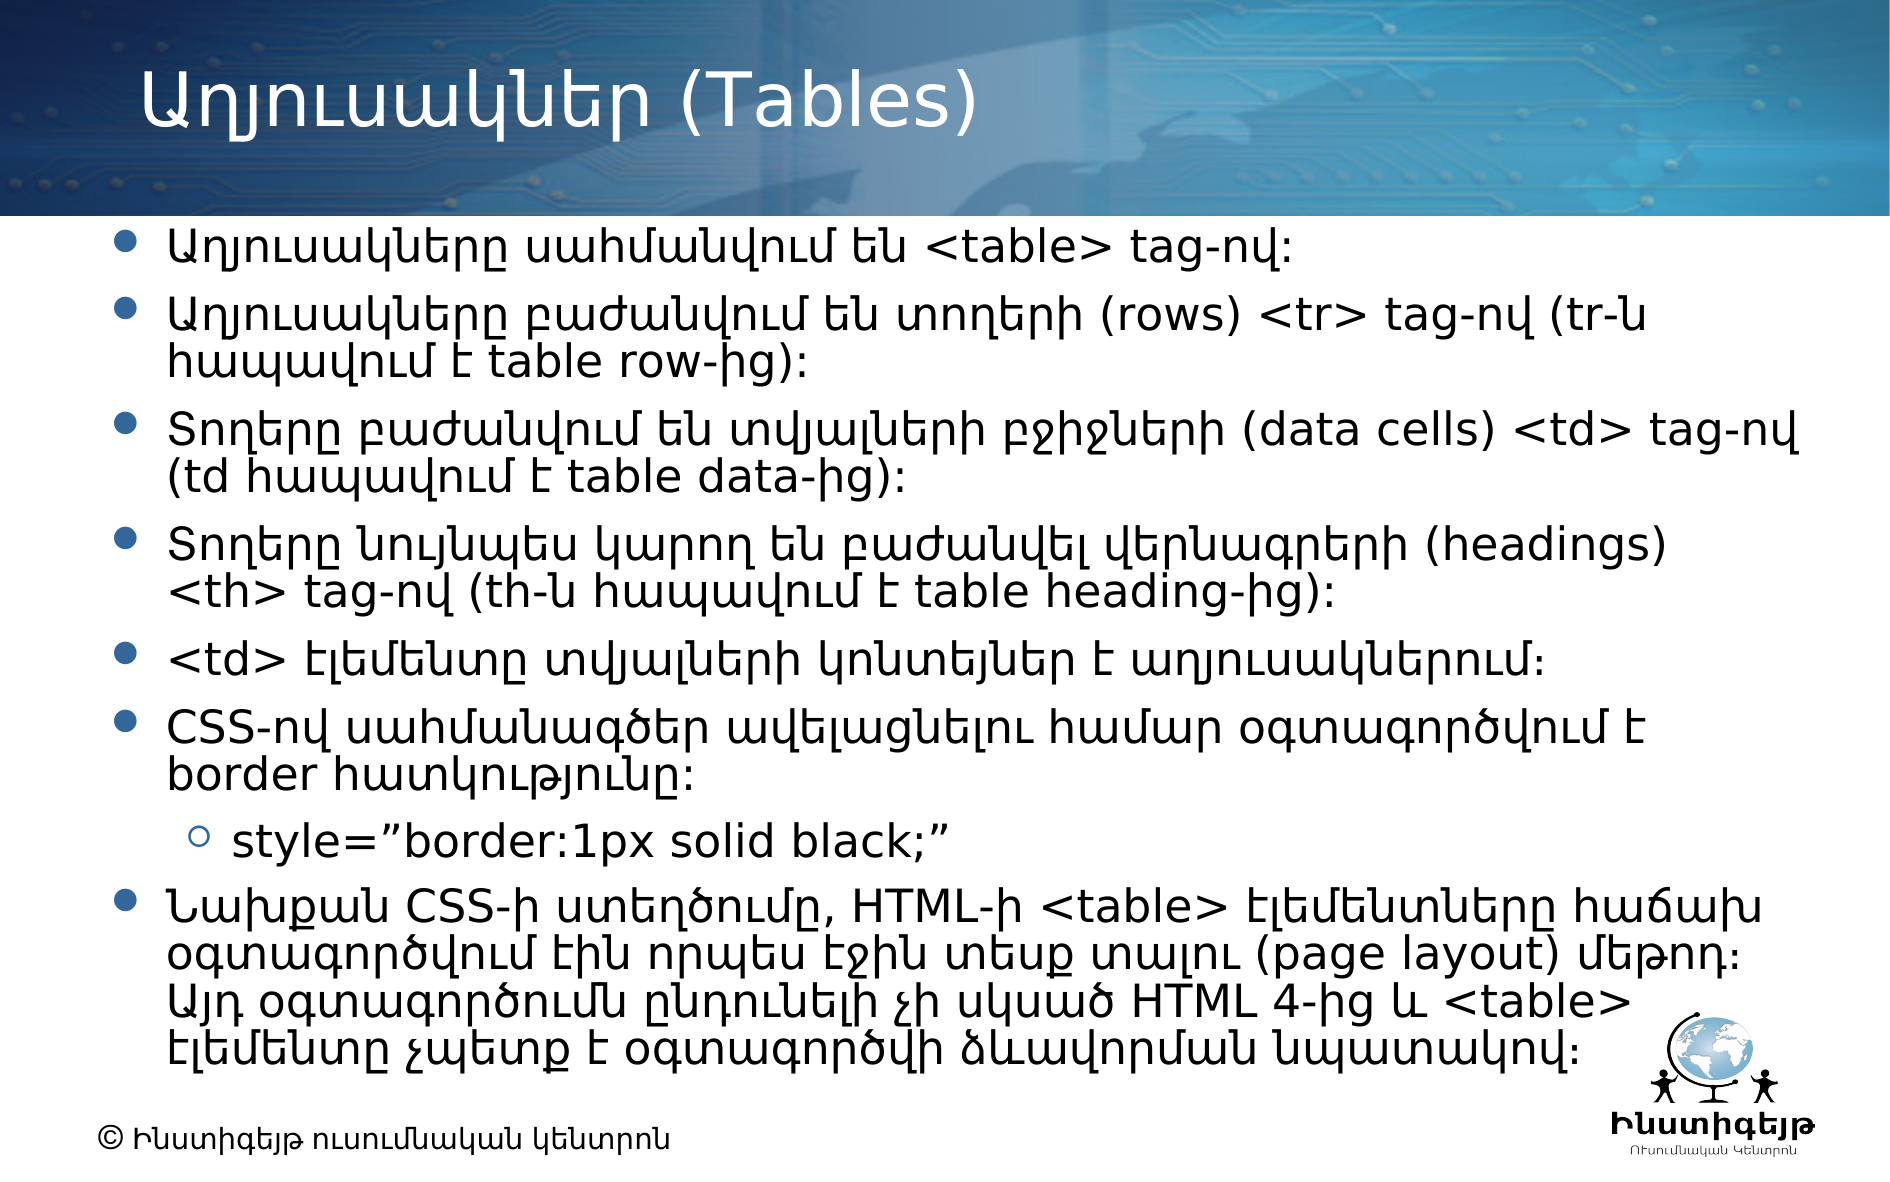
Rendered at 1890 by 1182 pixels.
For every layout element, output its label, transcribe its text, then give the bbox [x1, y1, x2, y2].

picture [1612, 1012, 1815, 1157]
list Աղյուսակները սահմանվում են <table> tag-ով: Աղյուսակները բաժանվում են տողերի (rows) <tr> tag-ով (tr-ն հապավում է table row-ից): Տողերը բաժանվում են տվյալների բջիջների (data cells) <td> tag-ով (td հապավում է table data-ից): Տողերը նույնպես կարող են բաժանվել վերնագրերի (headings) <th> tag-ով (th-ն հապավում է table heading-ից): <td> էլեմենտը տվյալների կոնտեյներ է աղյուսակներում։ CSS-ով սահմանագծեր ավելացնելու համար օգտագործվում է border հատկությունը: style=”border:1px solid black;” Նախքան CSS-ի ստեղծումը, HTML-ի <table> էլեմենտները հաճախ օգտագործվում էին որպես էջին տեսք տալու (page layout) մեթոդ։ Այդ օգտագործումն ընդունելի չի սկսած HTML 4-ից և <table> էլեմենտը չպետք է օգտագործվի ձևավորման նպատակով։ [110, 224, 1801, 254]
picture [0, 0, 1890, 216]
